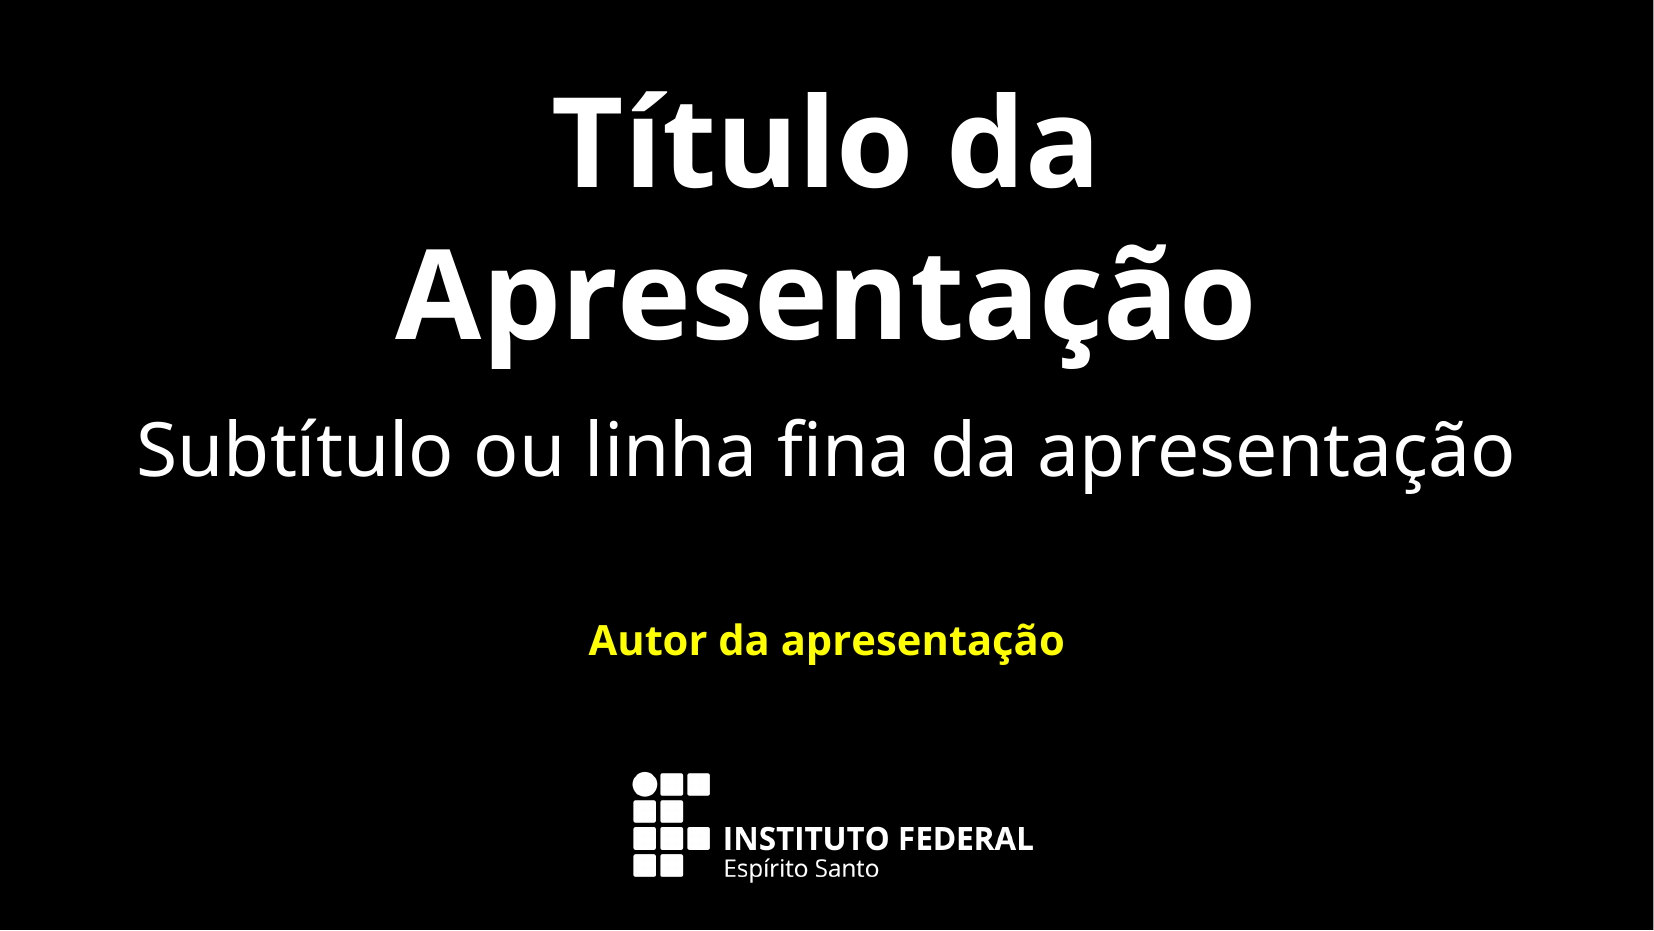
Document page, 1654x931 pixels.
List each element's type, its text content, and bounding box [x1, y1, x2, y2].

text_box Autor da apresentação [0, 605, 1654, 665]
text_box Subtítulo ou linha fina da apresentação [0, 416, 1654, 476]
picture [566, 720, 1099, 931]
text_box Título da Apresentação [0, 53, 1654, 373]
